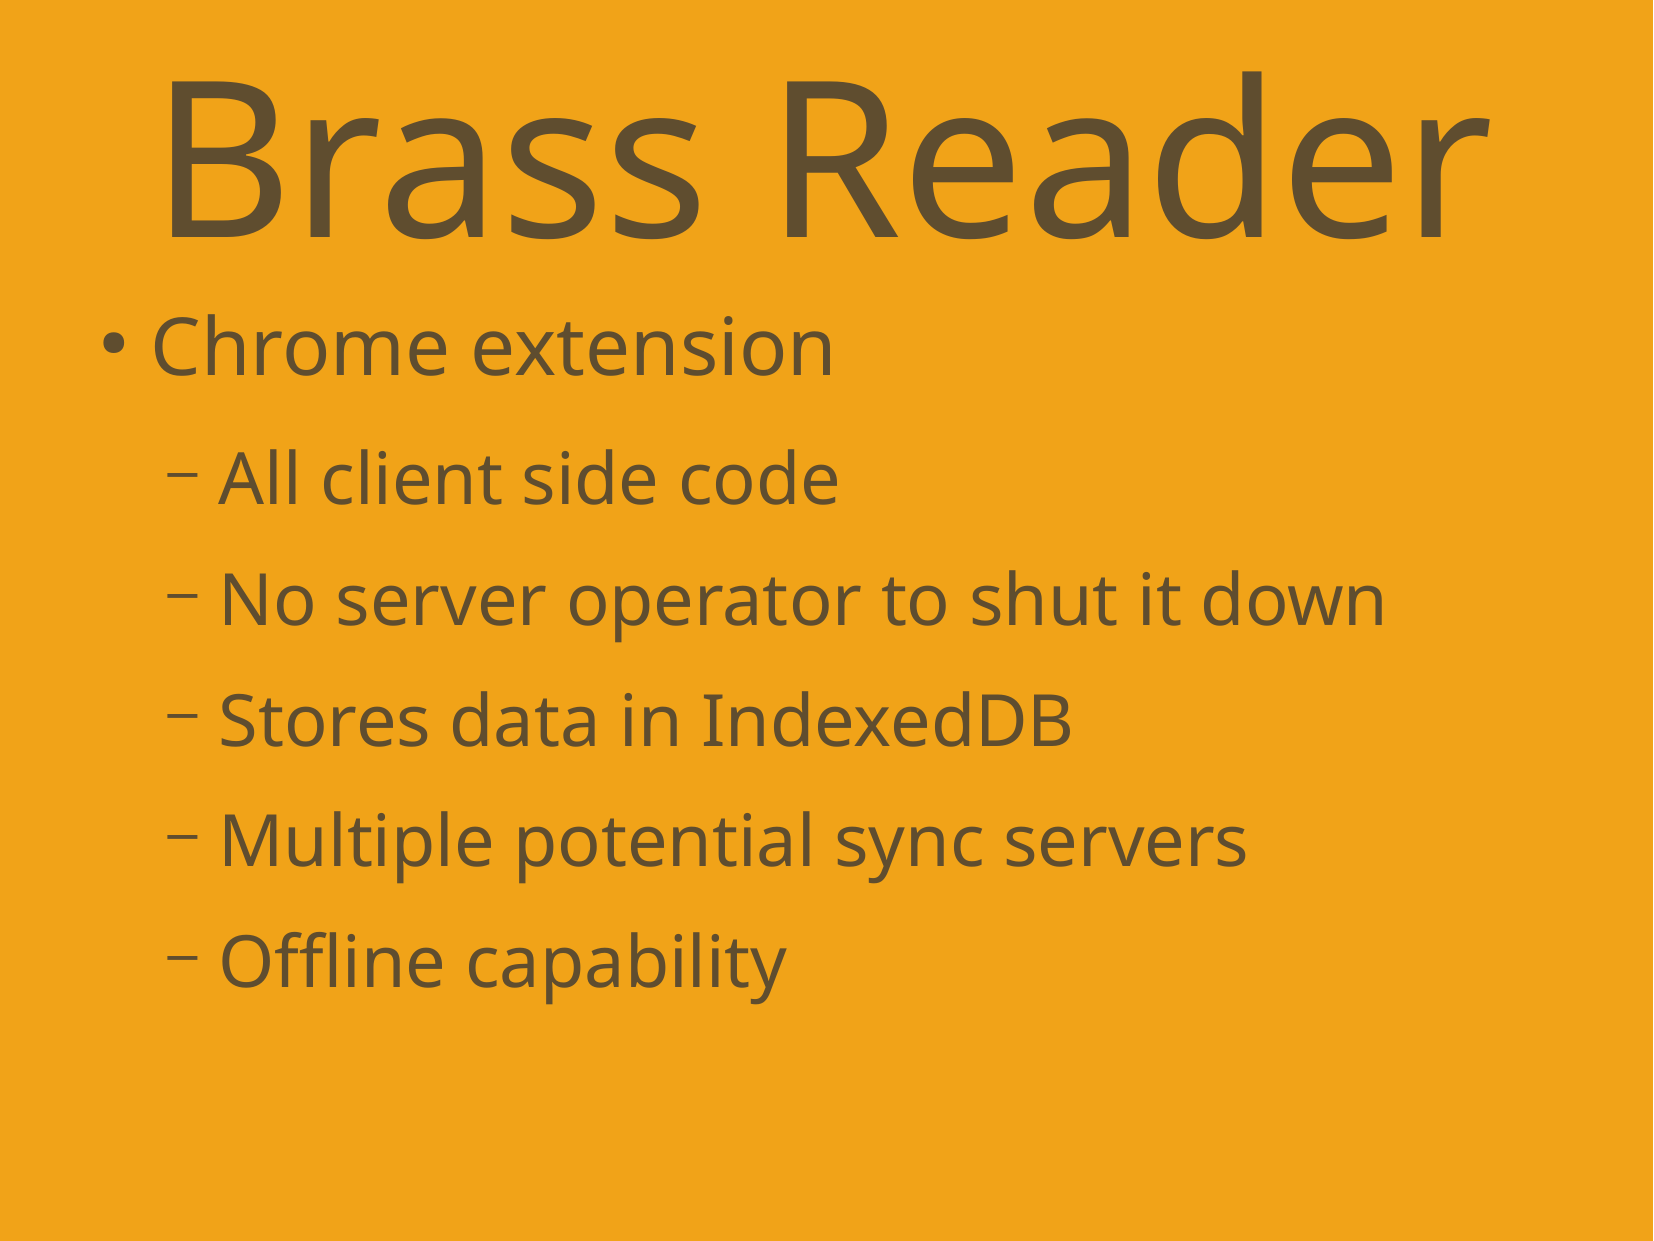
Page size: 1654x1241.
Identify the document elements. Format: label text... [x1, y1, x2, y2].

title Brass Reader [75, 20, 1571, 286]
list Chrome extension All client side code No server operator to shut it down Stores data in IndexedDB Multiple potential sync servers Offline capability [82, 290, 1571, 1010]
